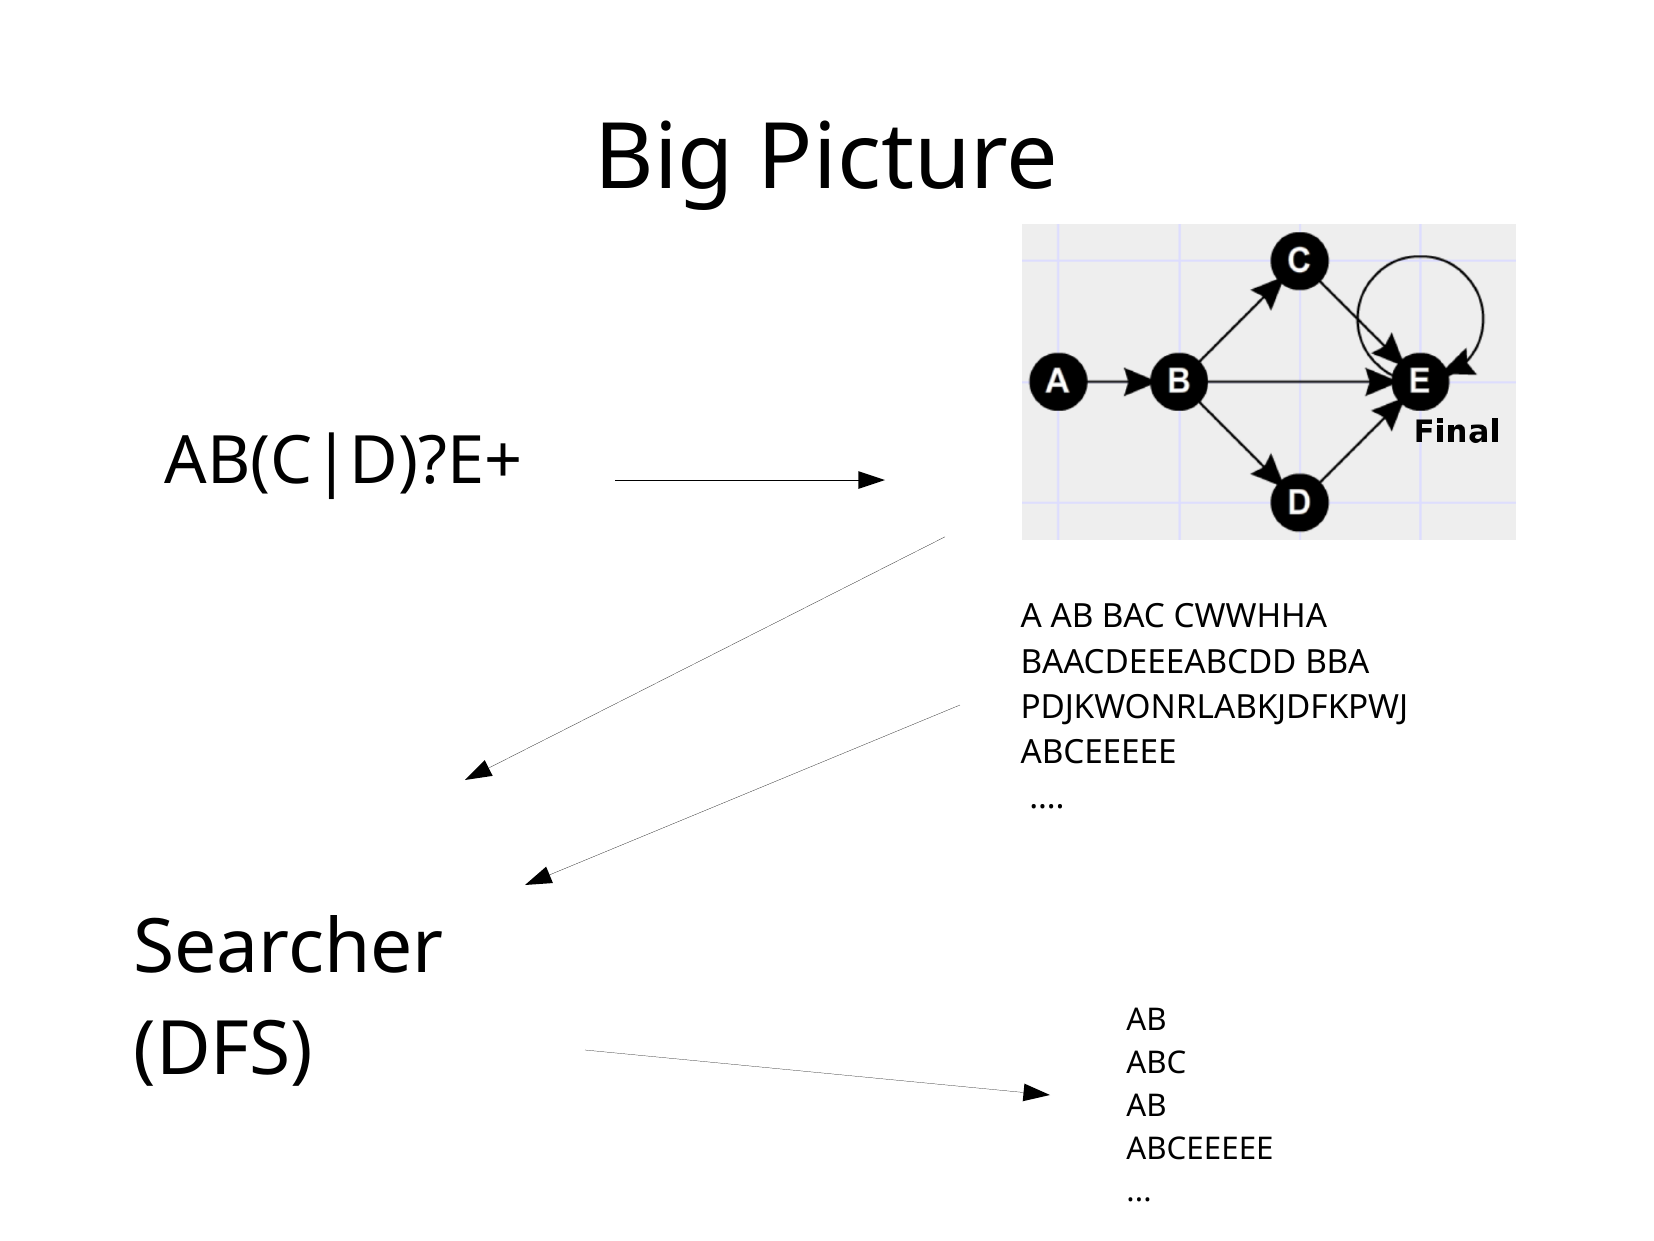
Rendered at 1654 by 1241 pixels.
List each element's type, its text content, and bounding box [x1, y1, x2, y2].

picture [1022, 224, 1516, 541]
text_box AB(C|D)?E+ [150, 405, 571, 537]
text_box A AB BAC CWWHHA BAACDEEEABCDD BBA PDJKWONRLABKJDFKPWJ ABCEEEEE …. [1005, 585, 1478, 802]
text_box Searcher (DFS) [118, 885, 459, 1081]
text_box AB ABC AB ABCEEEEE ... [1111, 990, 1305, 1194]
title Big Picture [82, 49, 1571, 257]
